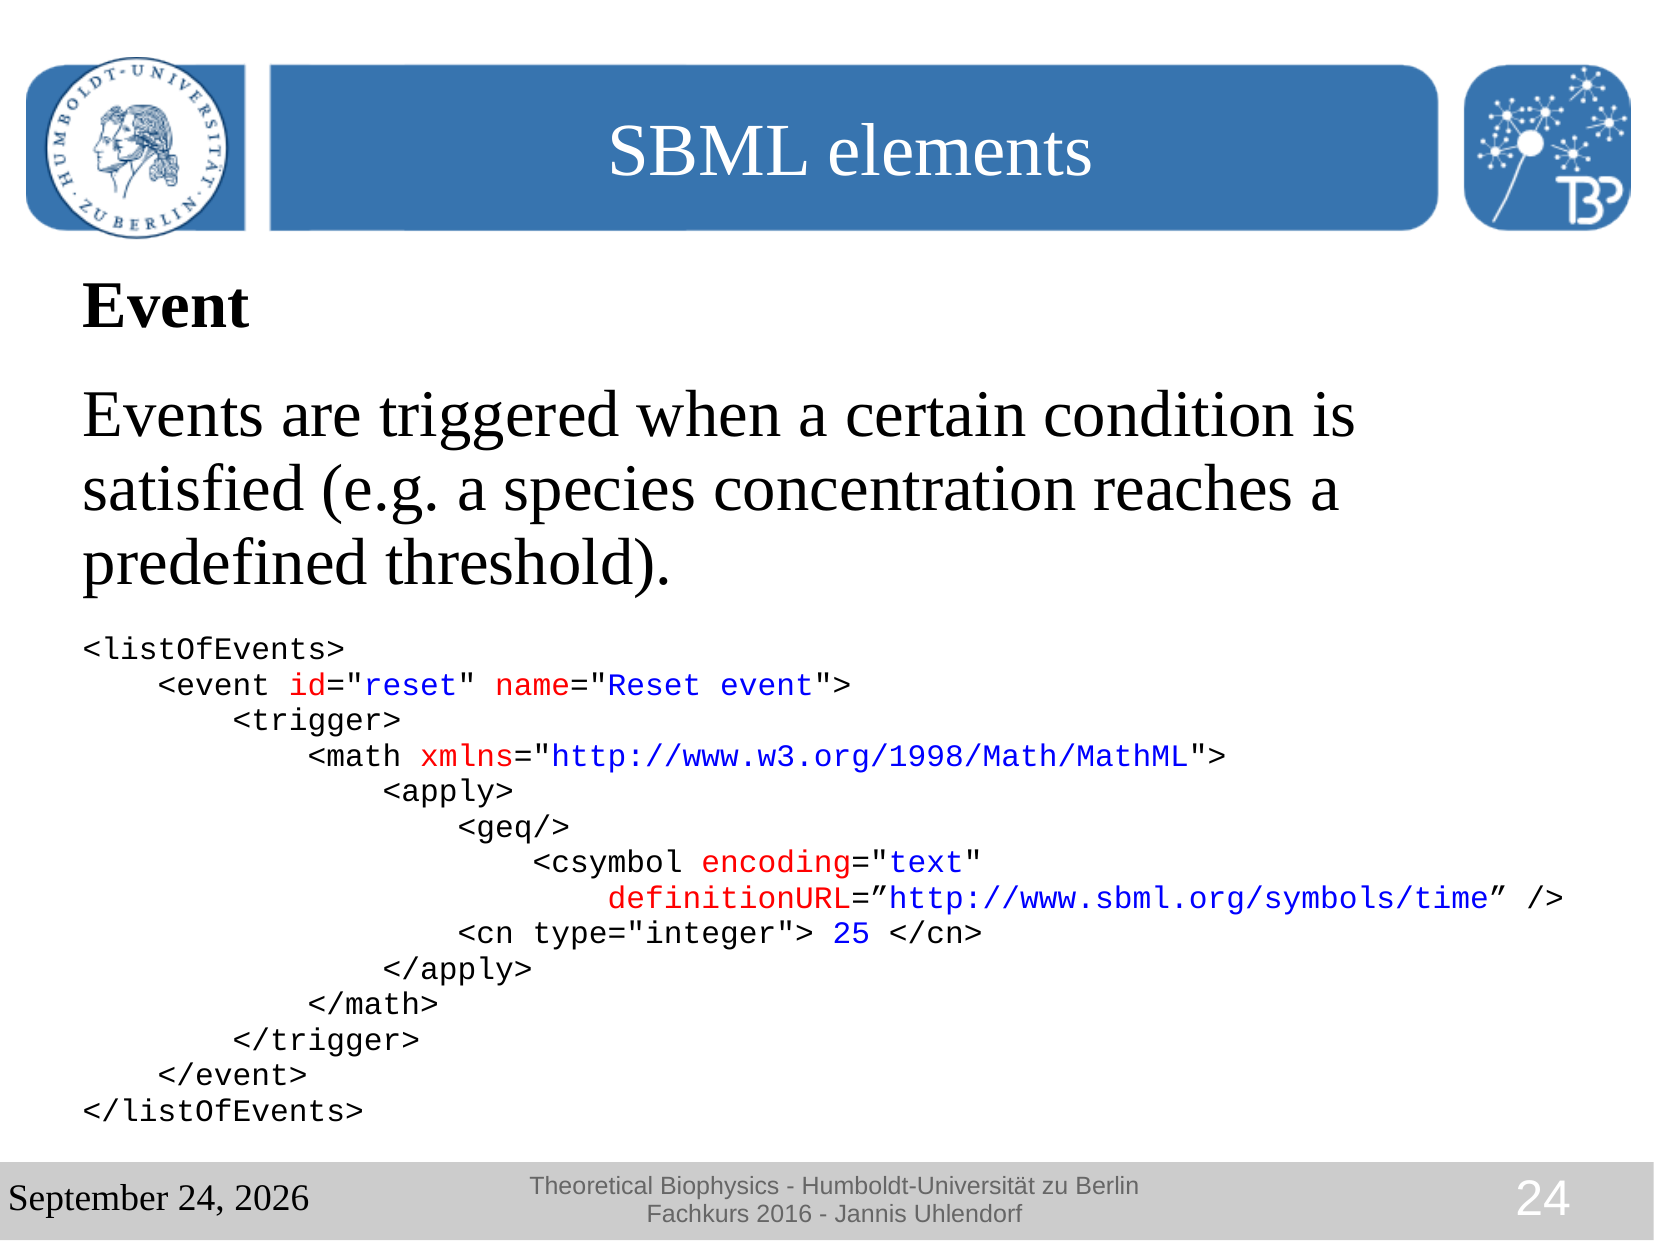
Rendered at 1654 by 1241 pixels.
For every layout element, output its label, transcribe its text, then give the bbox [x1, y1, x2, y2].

title SBML elements [266, 74, 1434, 227]
subtitle Event Events are triggered when a certain condition is satisfied (e.g. a species concentration reaches a predefined threshold). <listOfEvents> <event id="reset" name="Reset event"> <trigger> <math xmlns="http://www.w3.org/1998/Math/MathML"> <apply> <geq/> <csymbol encoding="text" definitionURL=”http://www.sbml.org/symbols/time” /> <cn type="integer"> 25 </cn> </apply> </math> </trigger> </event> </listOfEvents> [82, 265, 1571, 1134]
picture [26, 57, 1631, 248]
